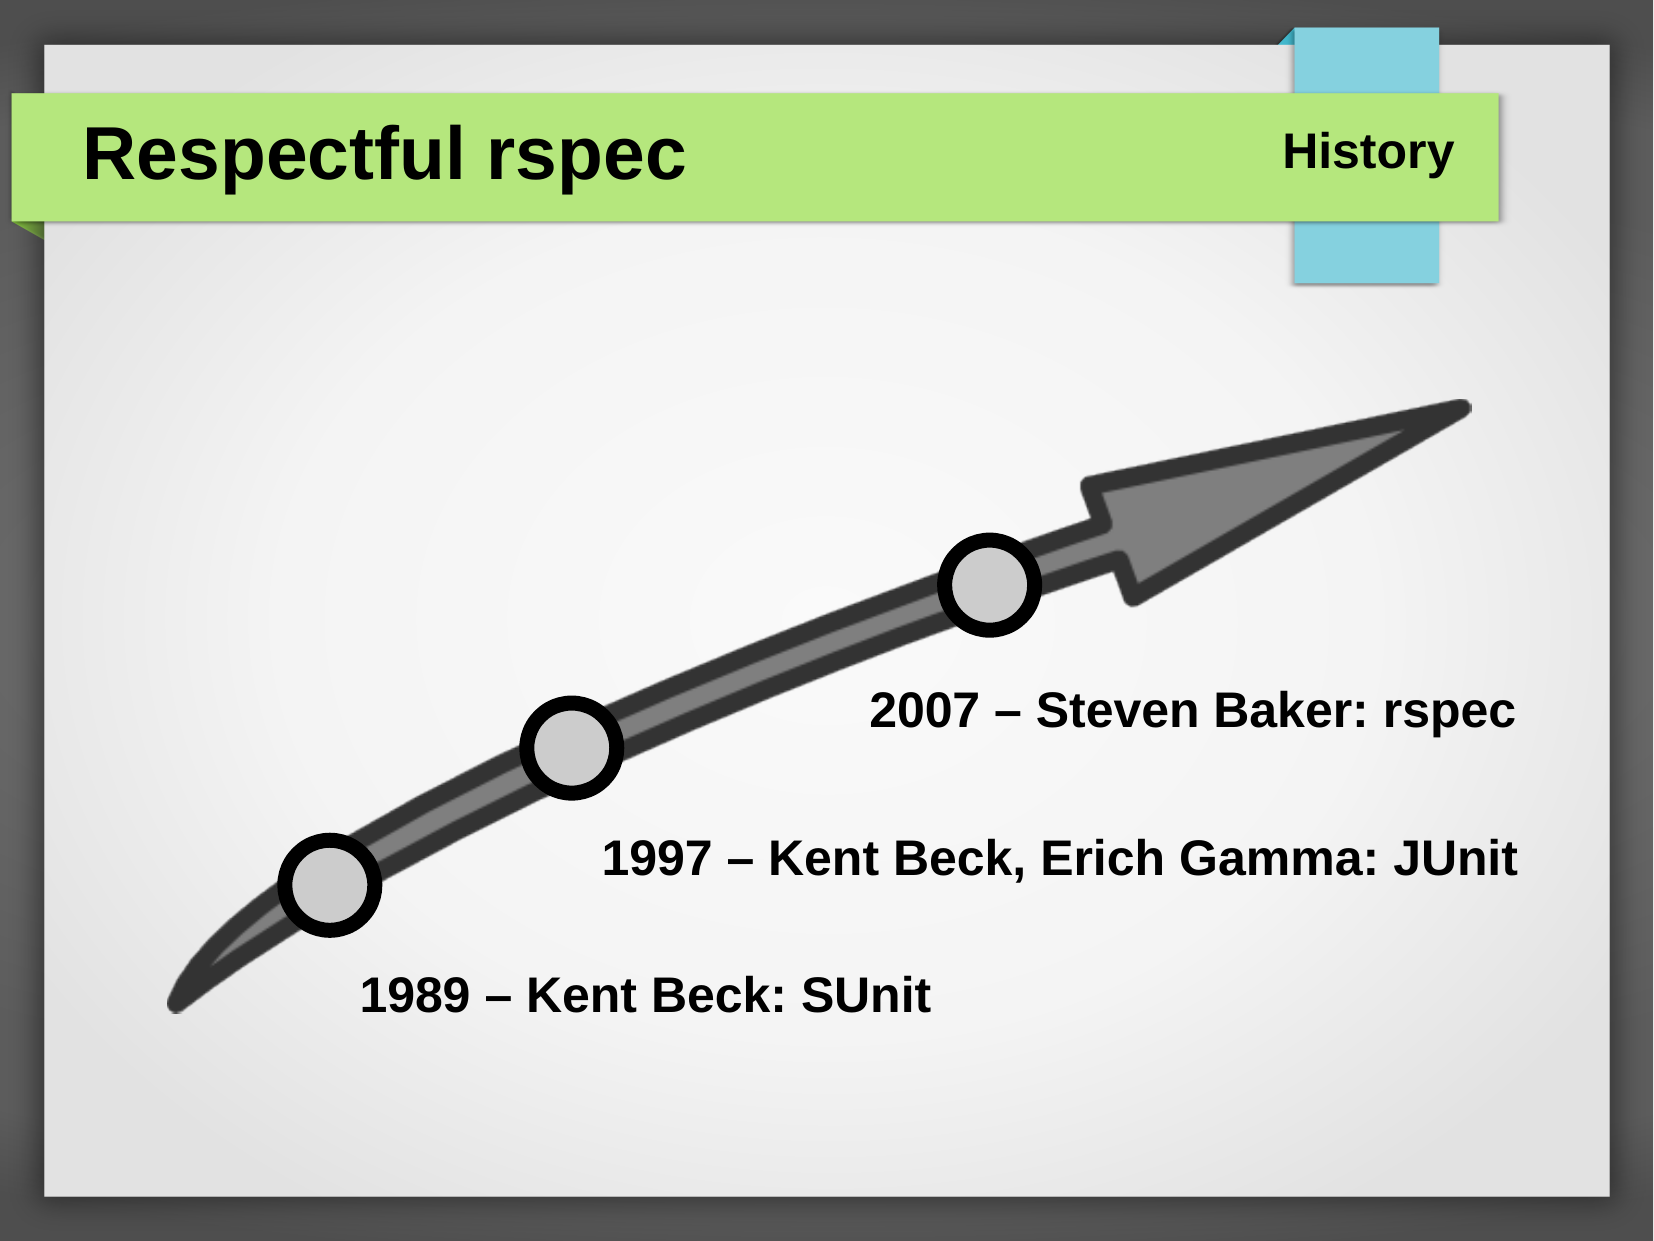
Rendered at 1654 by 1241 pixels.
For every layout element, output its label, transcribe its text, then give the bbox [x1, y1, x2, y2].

title Respectful rspec [82, 94, 705, 213]
picture [0, 0, 1654, 1241]
text_box 1989 – Kent Beck: SUnit [344, 960, 1005, 1031]
text_box [526, 703, 617, 794]
text_box [284, 840, 375, 931]
text_box 1997 – Kent Beck, Erich Gamma: JUnit [586, 823, 1564, 894]
title History [869, 91, 1455, 211]
text_box [944, 540, 1035, 631]
text_box 2007 – Steven Baker: rspec [854, 675, 1560, 766]
